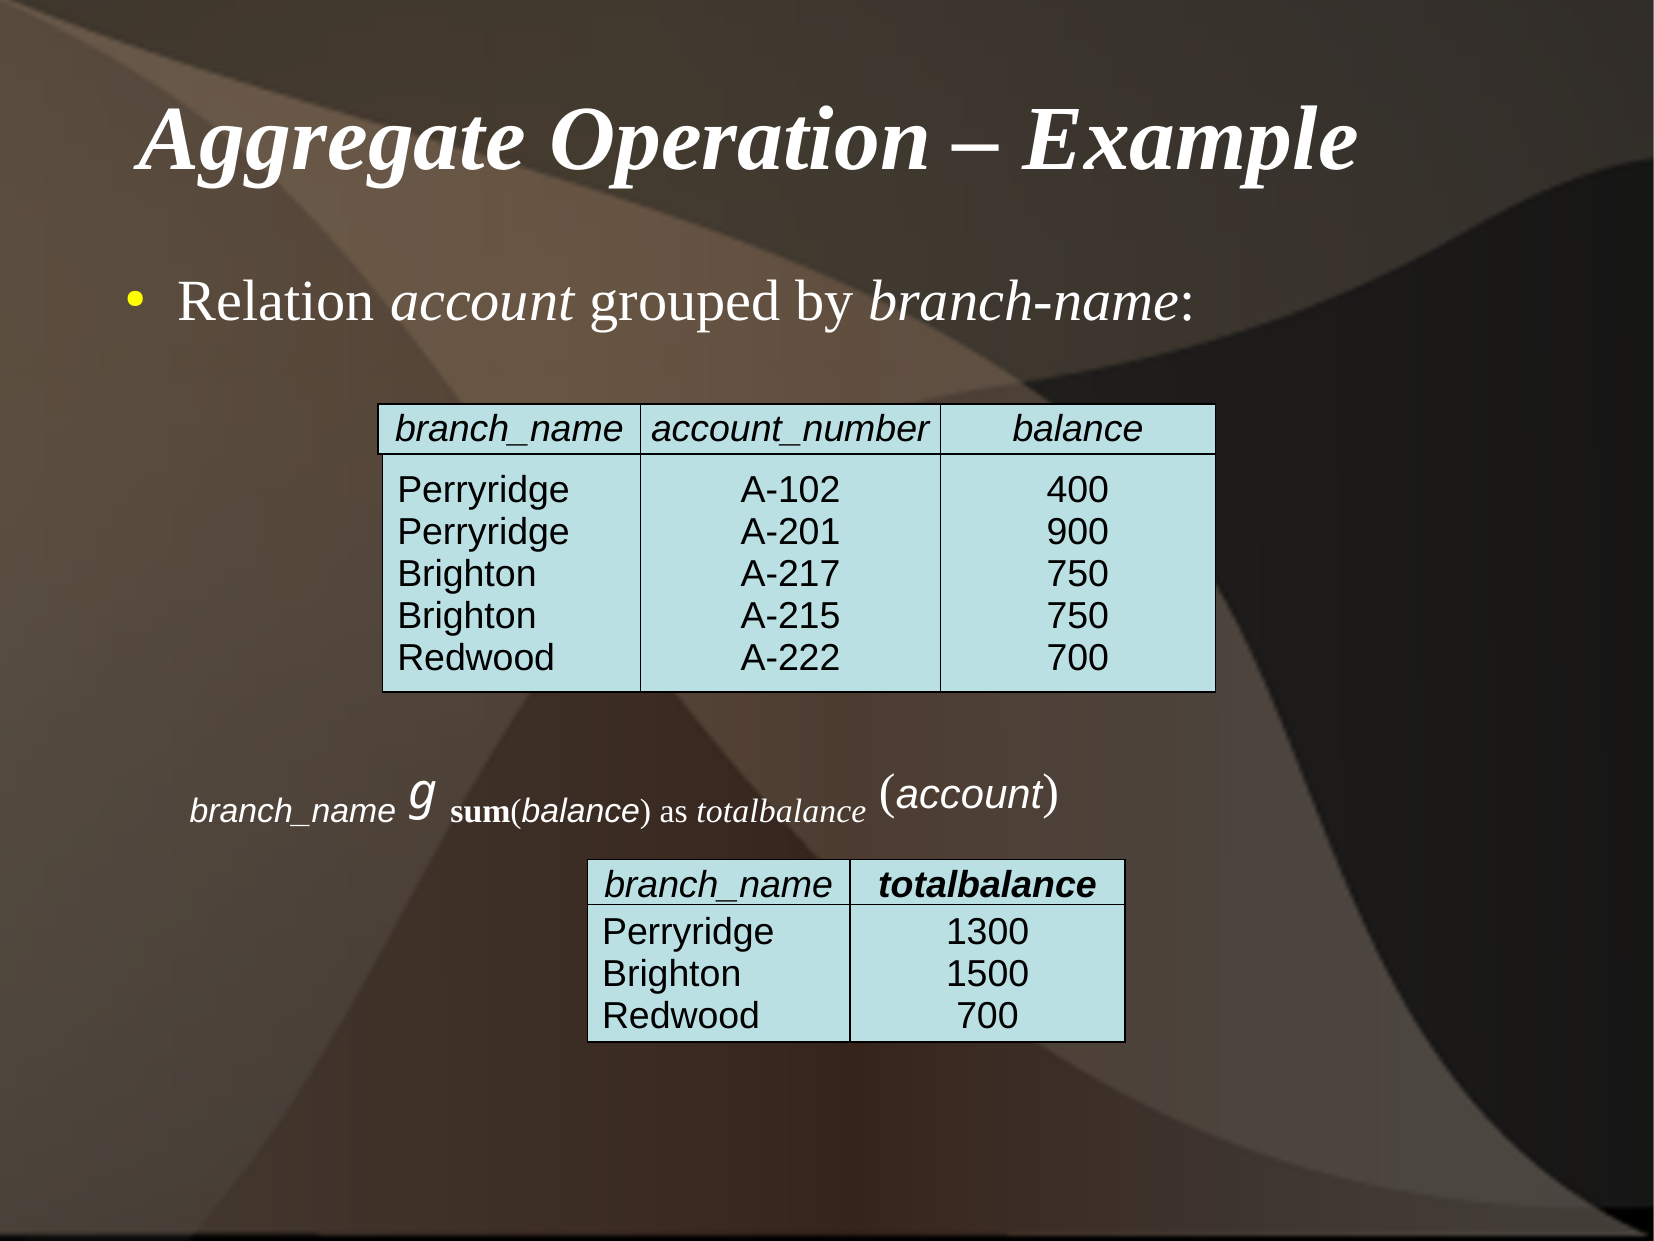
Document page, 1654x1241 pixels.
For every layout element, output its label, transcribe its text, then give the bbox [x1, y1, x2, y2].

text_box A-102 A-201 A-217 A-215 A-222 [640, 454, 940, 693]
picture [0, 0, 1654, 1241]
text_box balance [940, 403, 1216, 454]
text_box Perryridge Perryridge Brighton Brighton Redwood [382, 454, 640, 693]
text_box account_number [640, 403, 940, 454]
text_box branch_name g sum(balance) as totalbalance (account) [174, 747, 1329, 844]
text_box 1300 1500 700 [849, 904, 1125, 1043]
list Relation account grouped by branch-name: [92, 266, 1302, 347]
title Aggregate Operation – Example [75, 45, 1426, 233]
text_box branch_name [587, 859, 849, 904]
text_box totalbalance [849, 859, 1125, 904]
text_box branch_name [378, 403, 640, 454]
text_box 400 900 750 750 700 [940, 454, 1216, 693]
text_box Perryridge Brighton Redwood [587, 904, 849, 1043]
